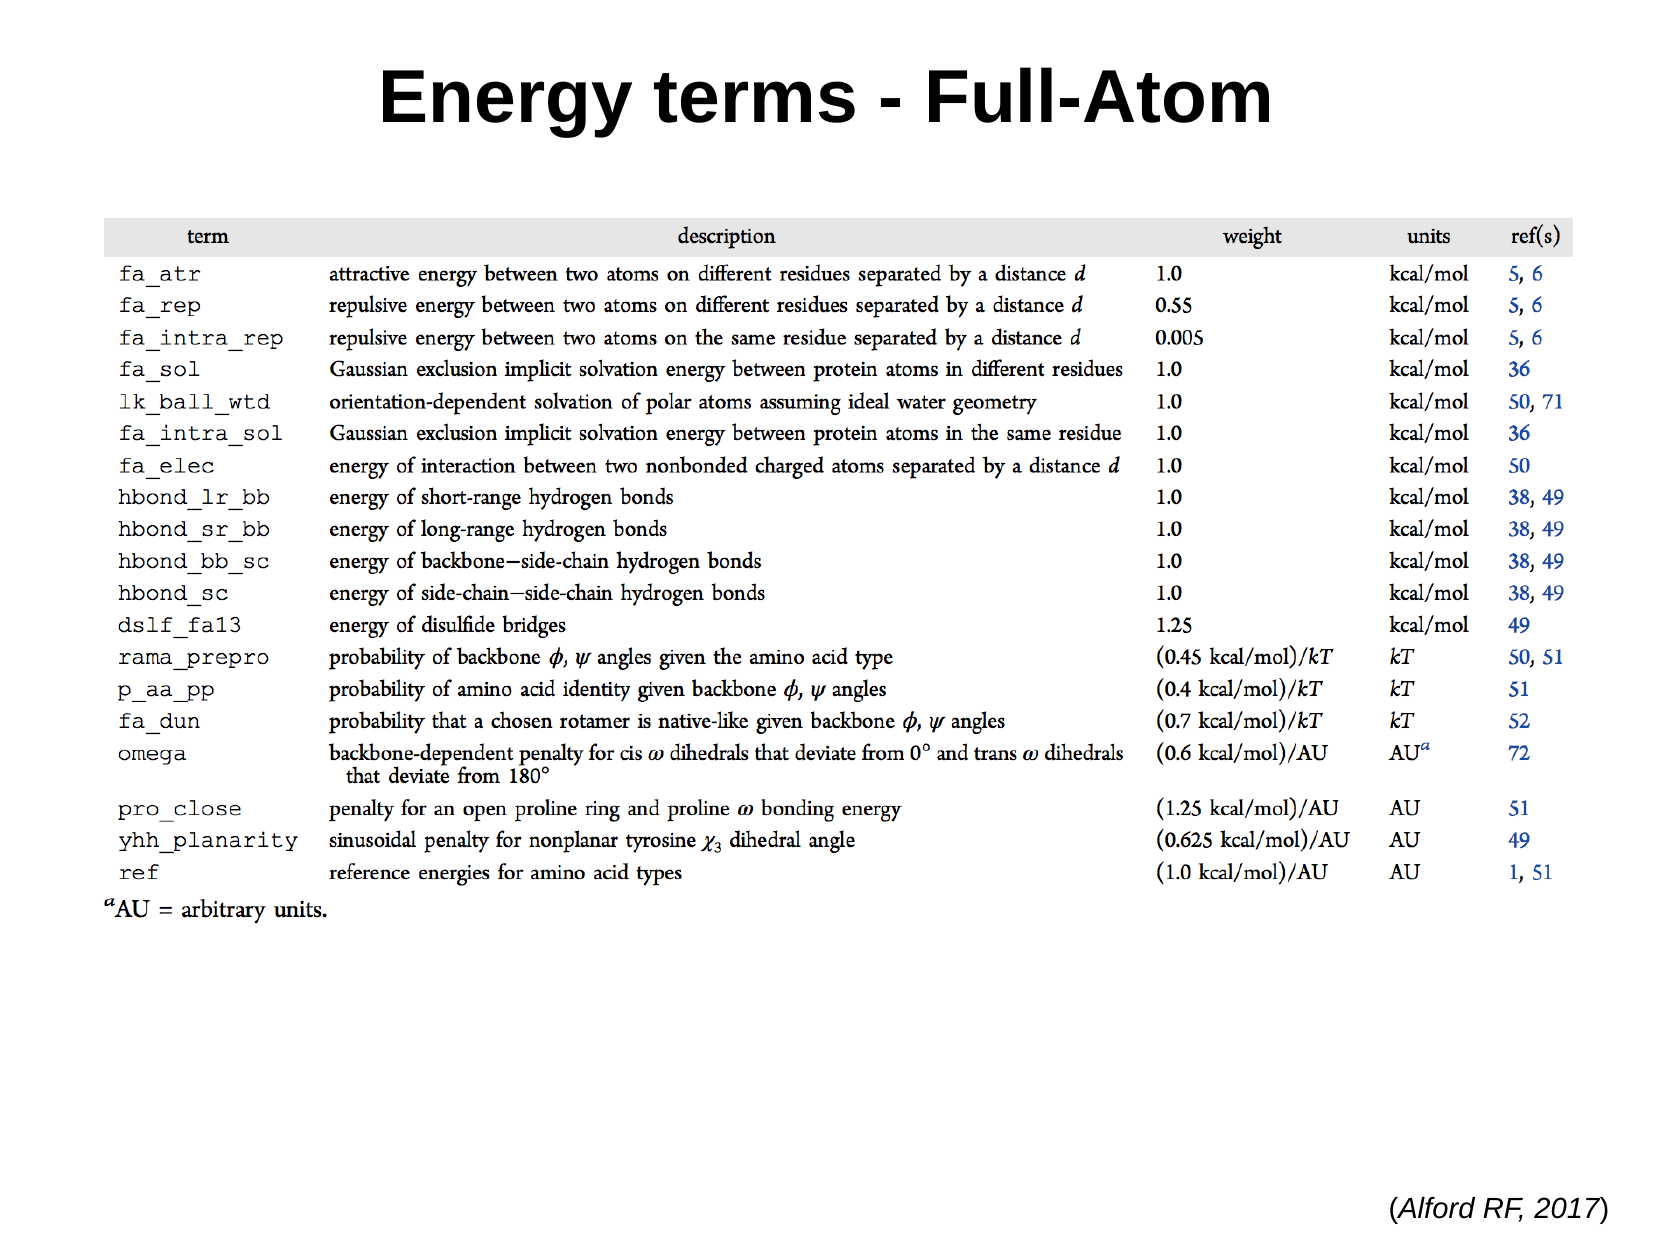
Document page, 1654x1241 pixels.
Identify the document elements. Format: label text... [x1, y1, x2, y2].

text_box (Alford RF, 2017) [1020, 1185, 1625, 1233]
picture [90, 209, 1590, 928]
text_box Energy terms - Full-Atom [0, 47, 1654, 146]
